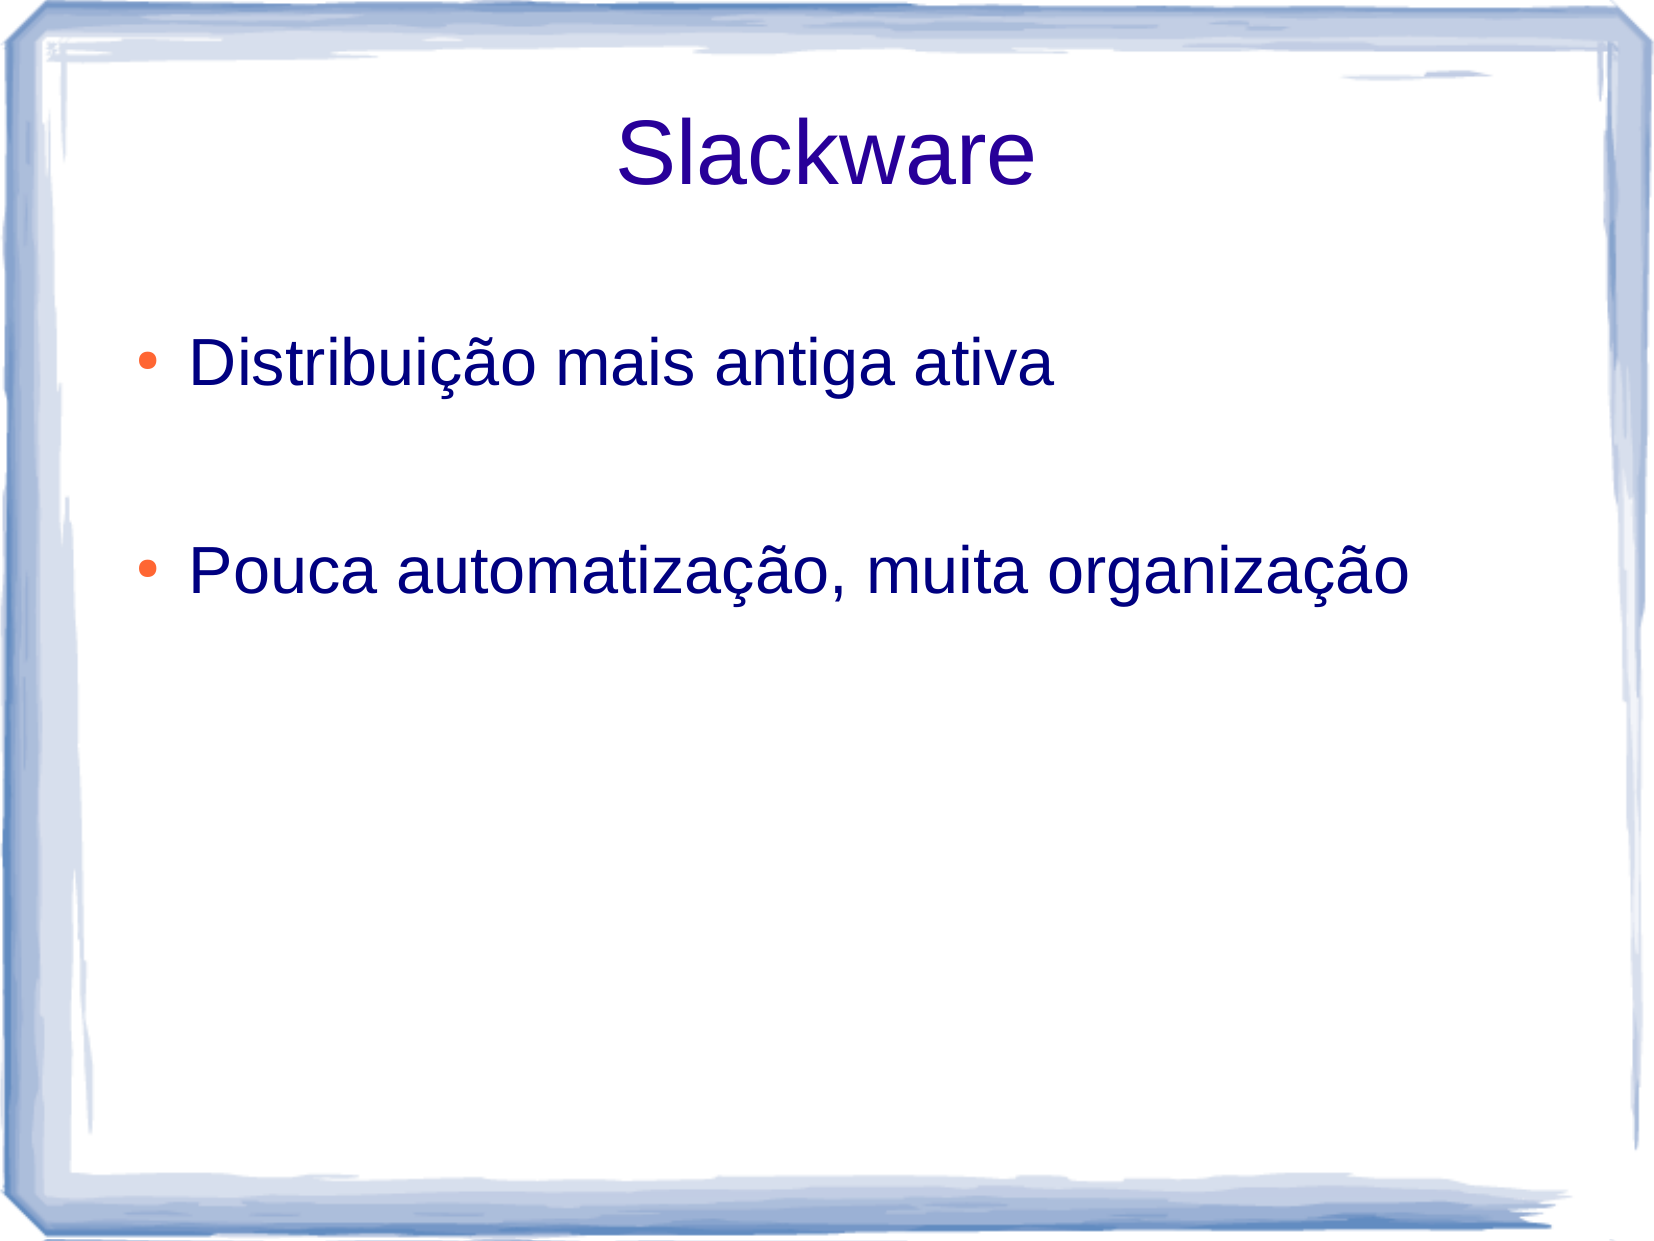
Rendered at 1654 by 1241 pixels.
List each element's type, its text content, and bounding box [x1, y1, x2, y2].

picture [0, 0, 1654, 1241]
title Slackware [82, 49, 1571, 257]
list Distribuição mais antiga ativa Pouca automatização, muita organização [118, 324, 1571, 1030]
